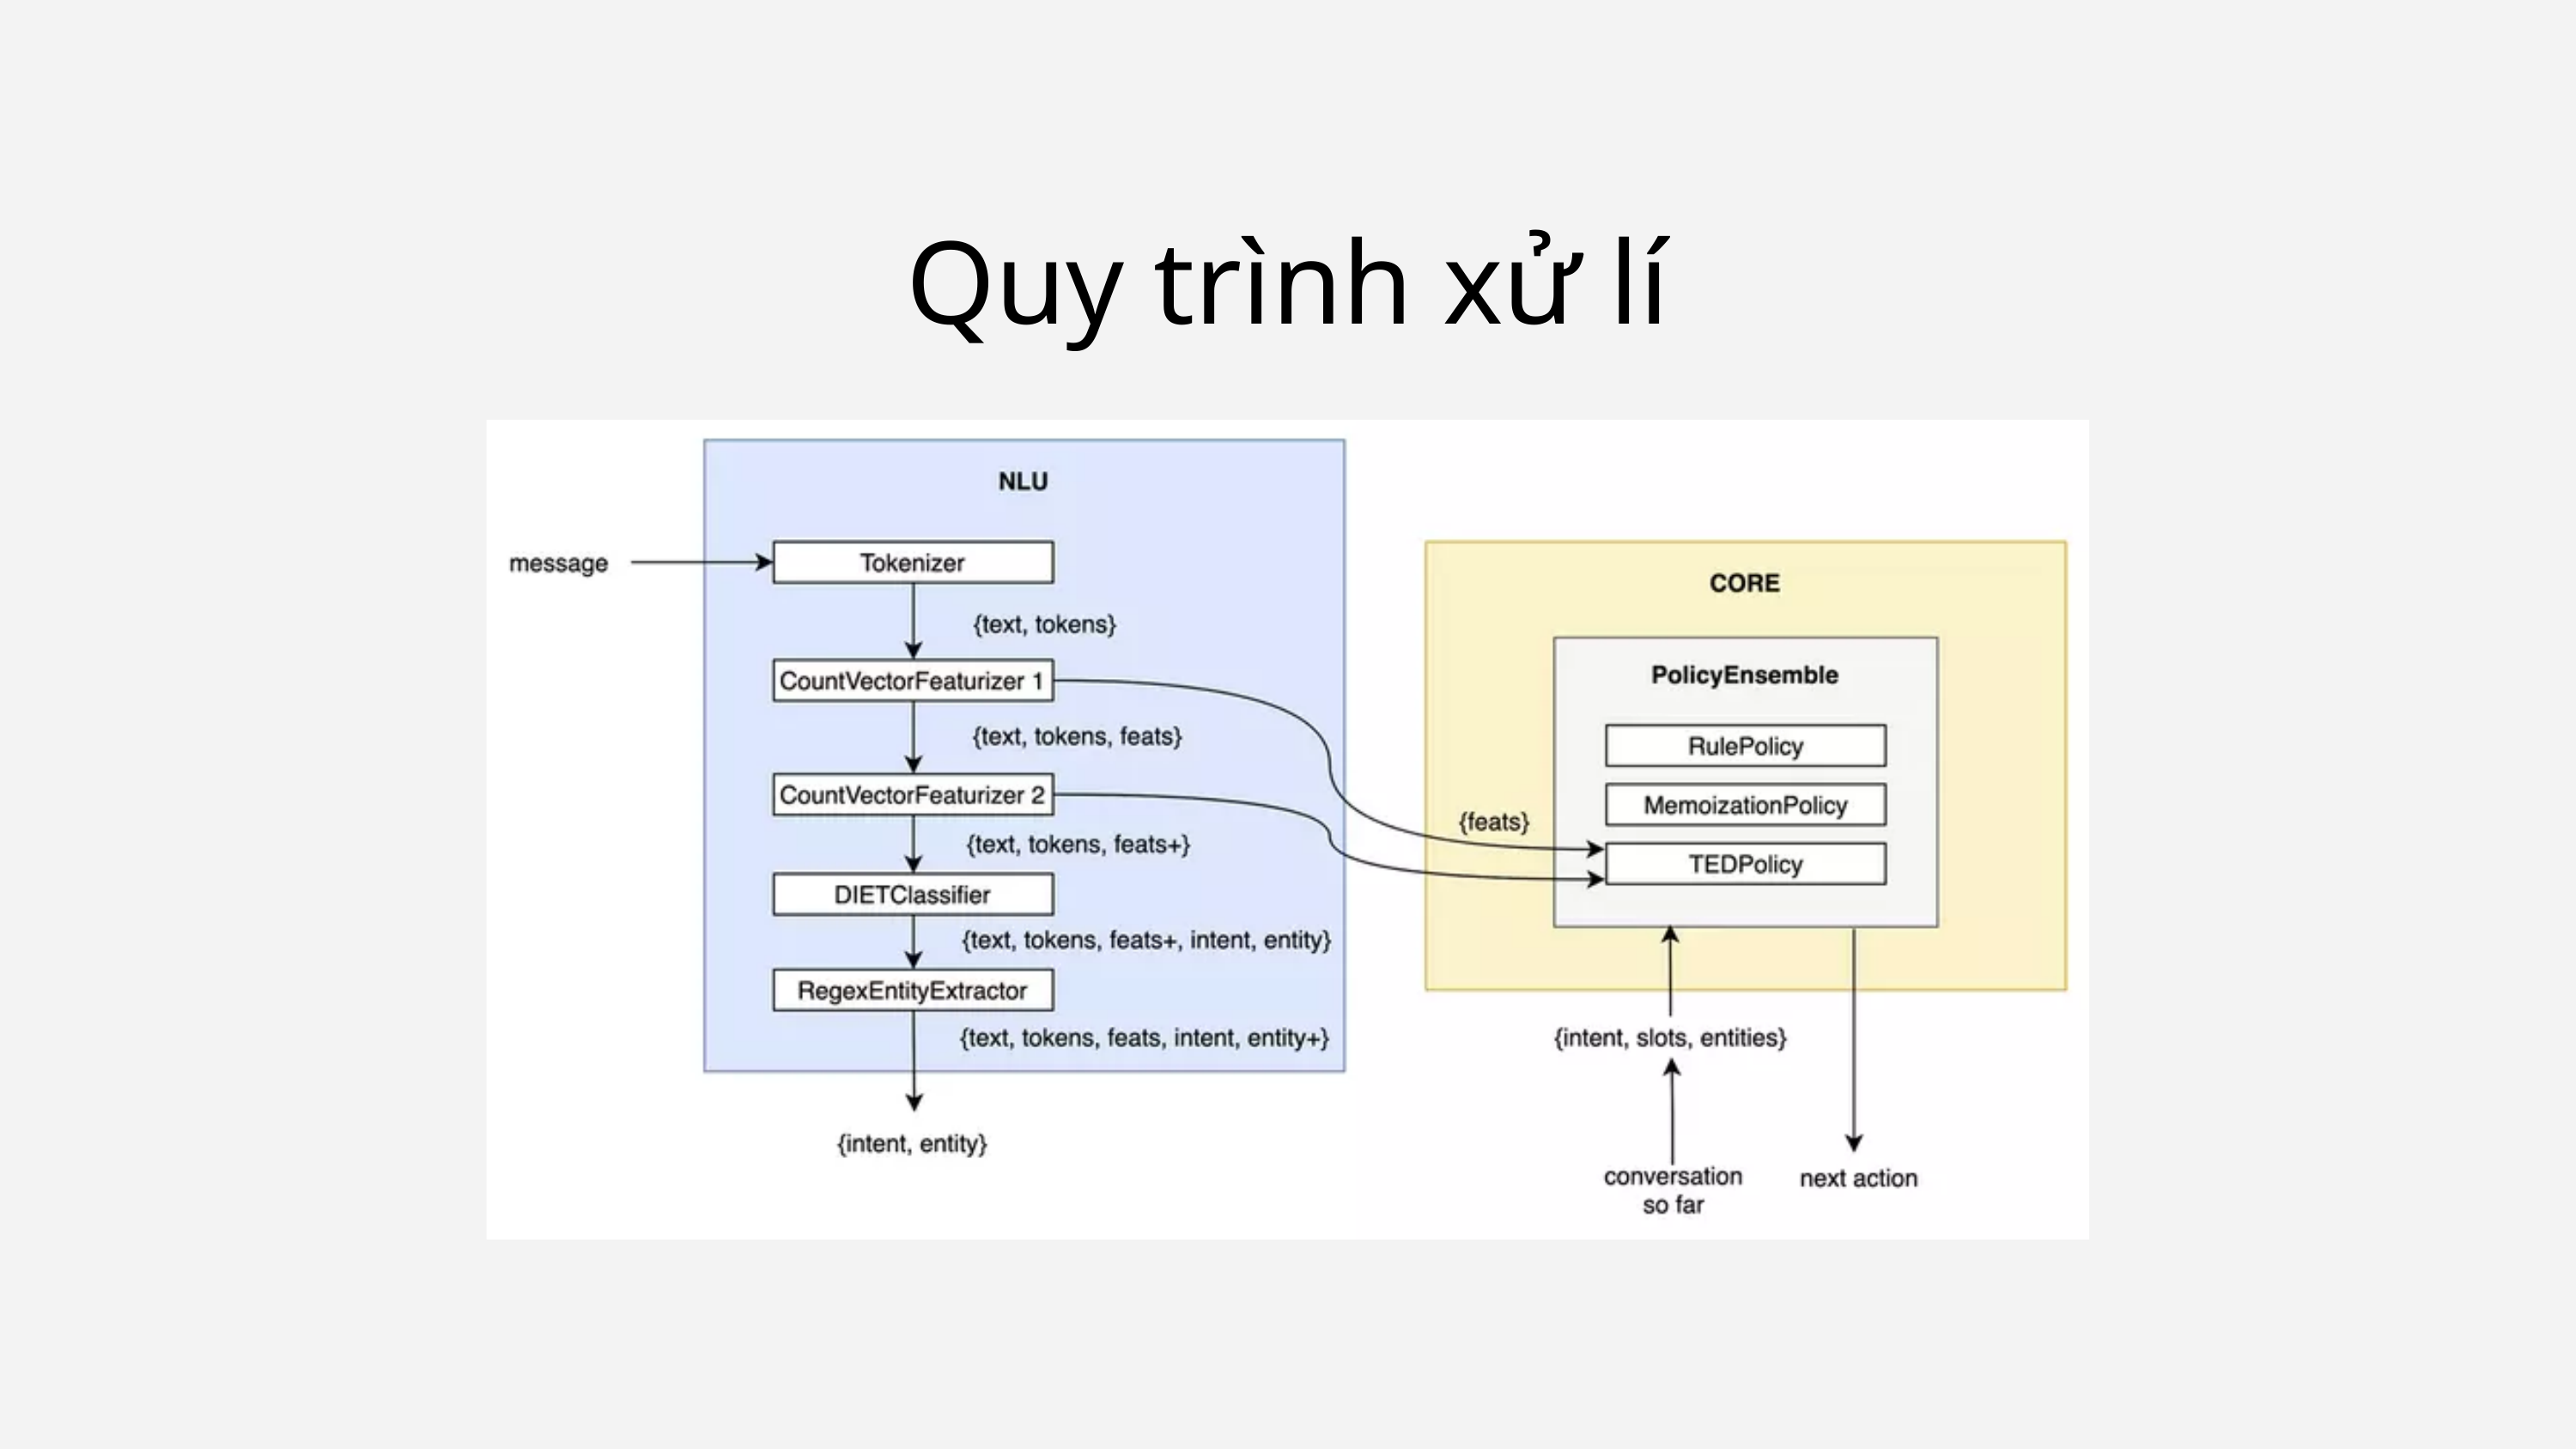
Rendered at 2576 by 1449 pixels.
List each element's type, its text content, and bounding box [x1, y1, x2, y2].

text_box Quy trình xử lí [738, 206, 1838, 348]
text_box [486, 420, 2090, 1240]
